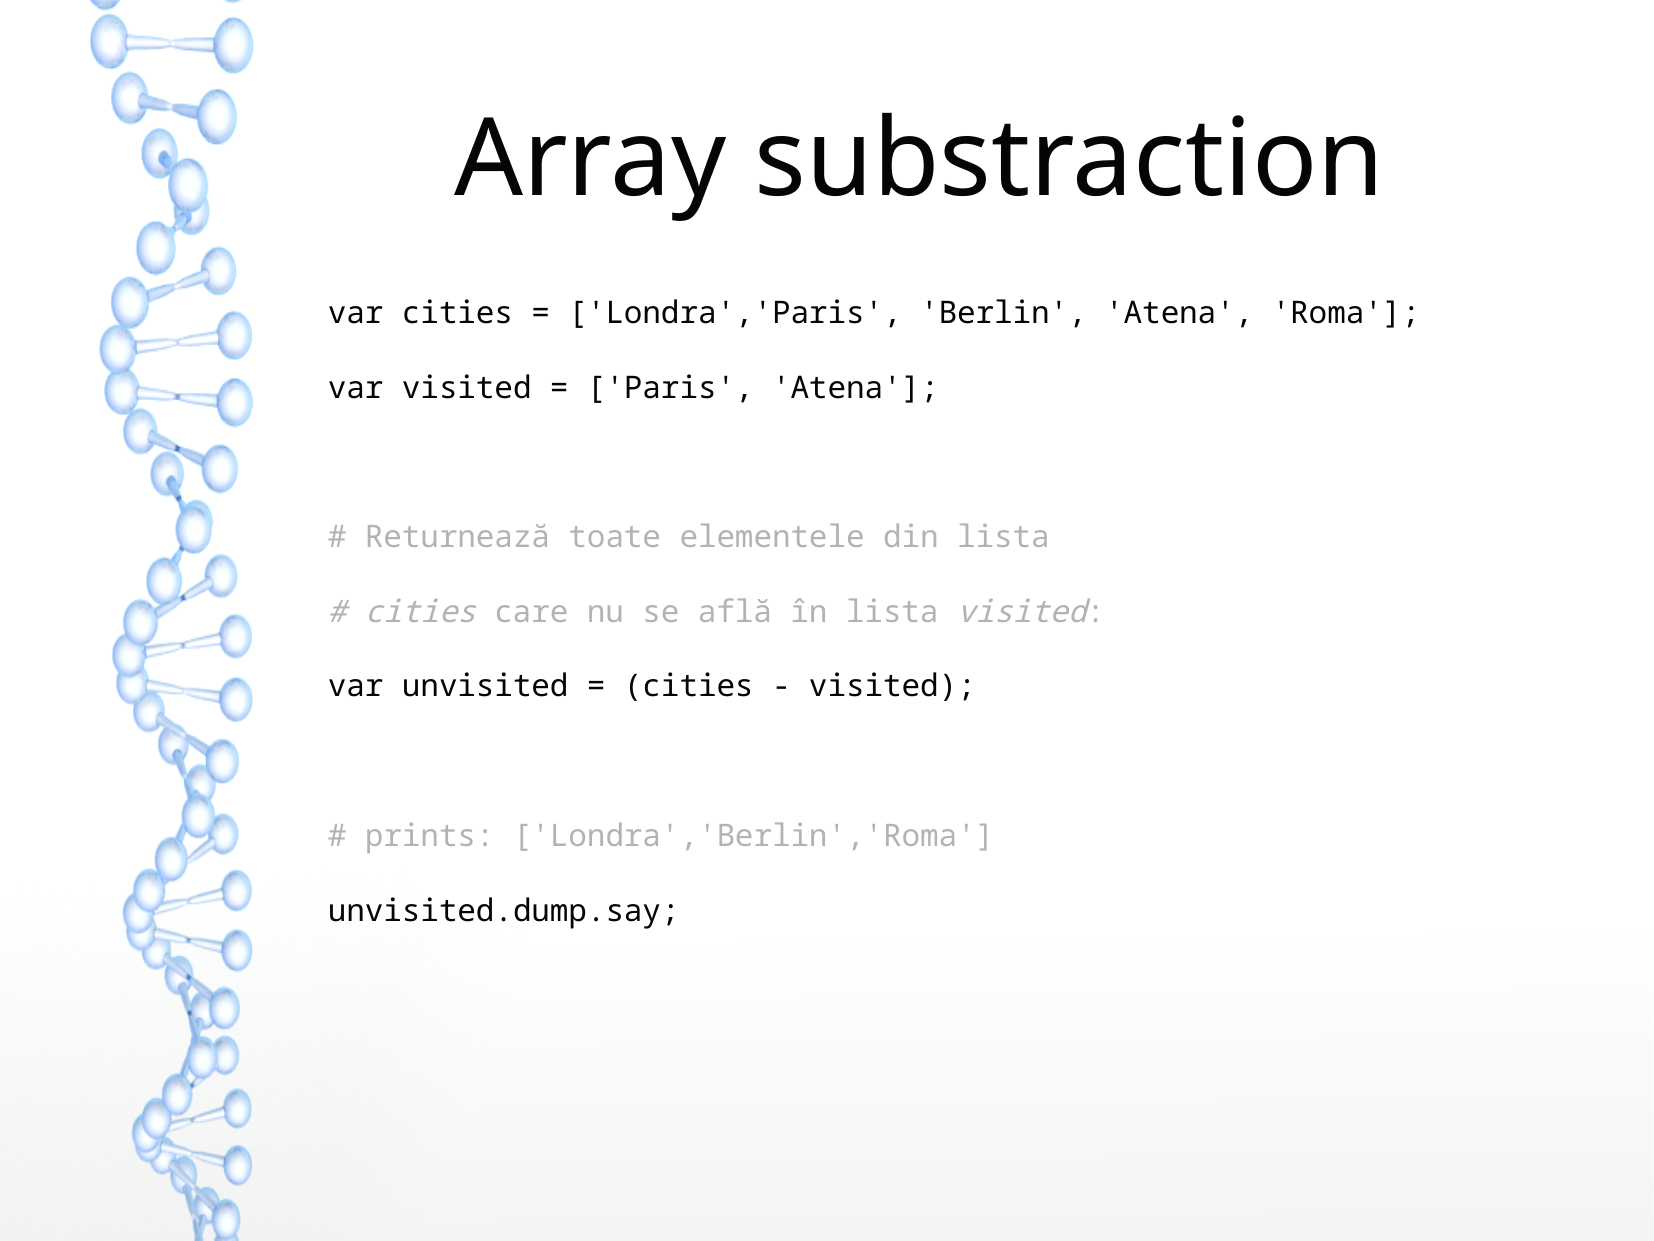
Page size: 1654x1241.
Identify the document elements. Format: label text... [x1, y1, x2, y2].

title Array substraction [269, 49, 1571, 257]
list var cities = ['Londra','Paris', 'Berlin', 'Atena', 'Roma']; var visited = ['Paris', 'Atena']; # Returnează toate elementele din lista # cities care nu se află în lista visited: var unvisited = (cities - visited); # prints: ['Londra','Berlin','Roma'] unvisited.dump.say; [269, 290, 1538, 1010]
picture [0, 0, 1654, 1241]
